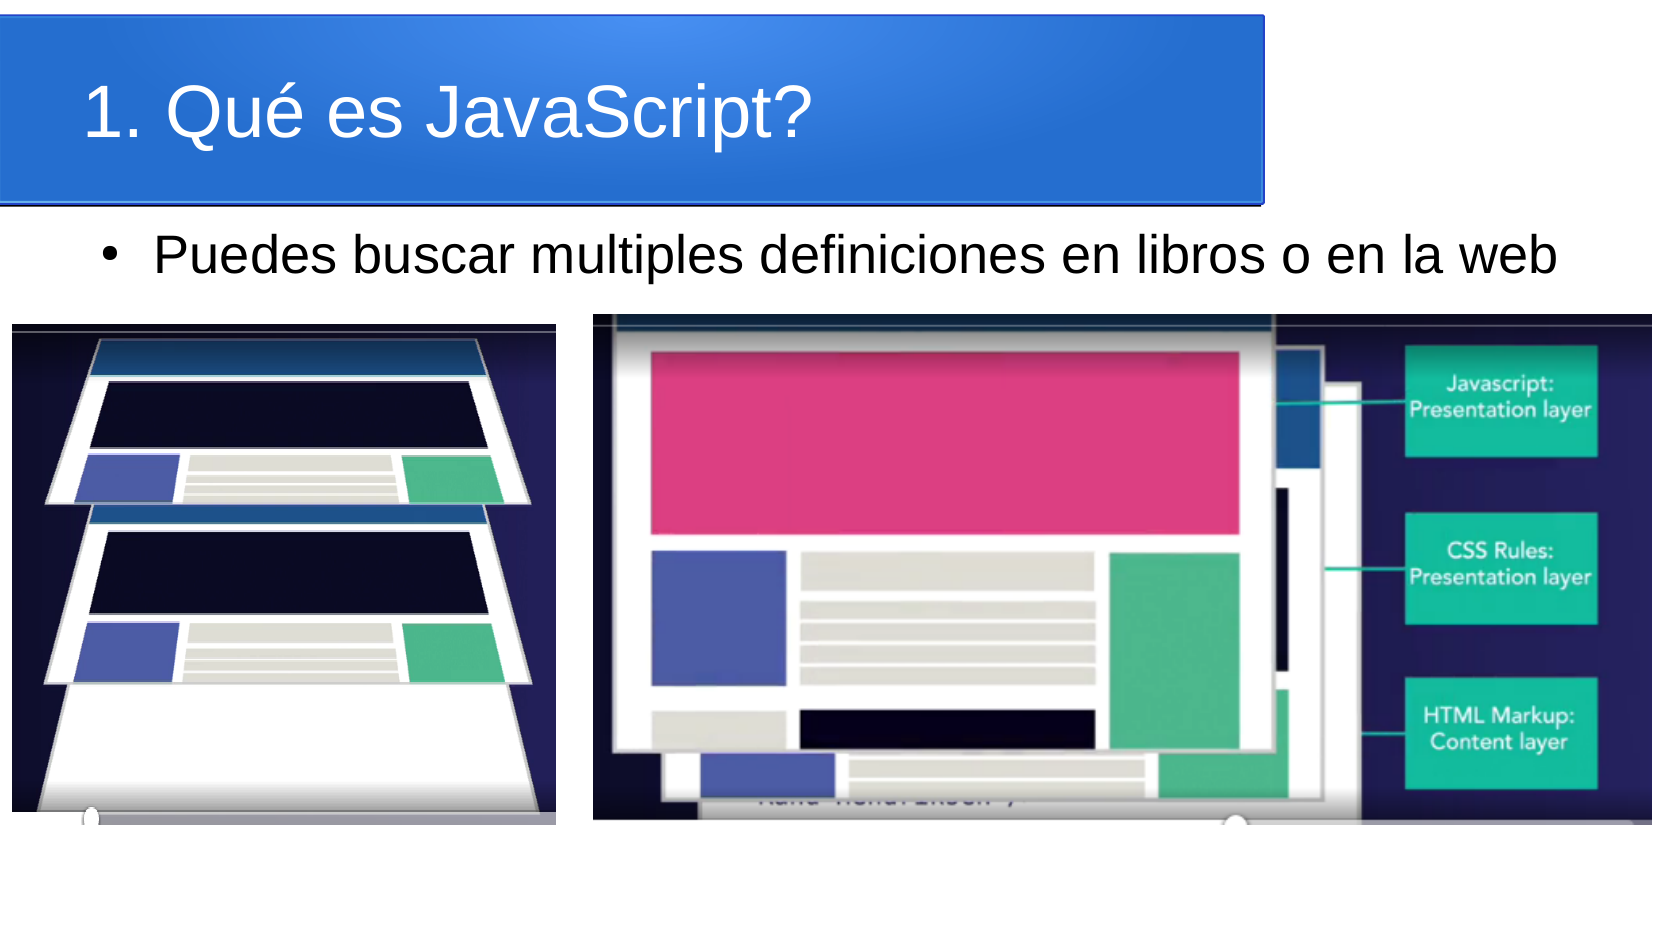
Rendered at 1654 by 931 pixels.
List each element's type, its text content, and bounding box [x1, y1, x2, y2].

list Puedes buscar multiples definiciones en libros o en la web [82, 224, 1571, 764]
picture [12, 324, 556, 826]
picture [593, 314, 1652, 826]
title 1. Qué es JavaScript? [82, 35, 1235, 189]
